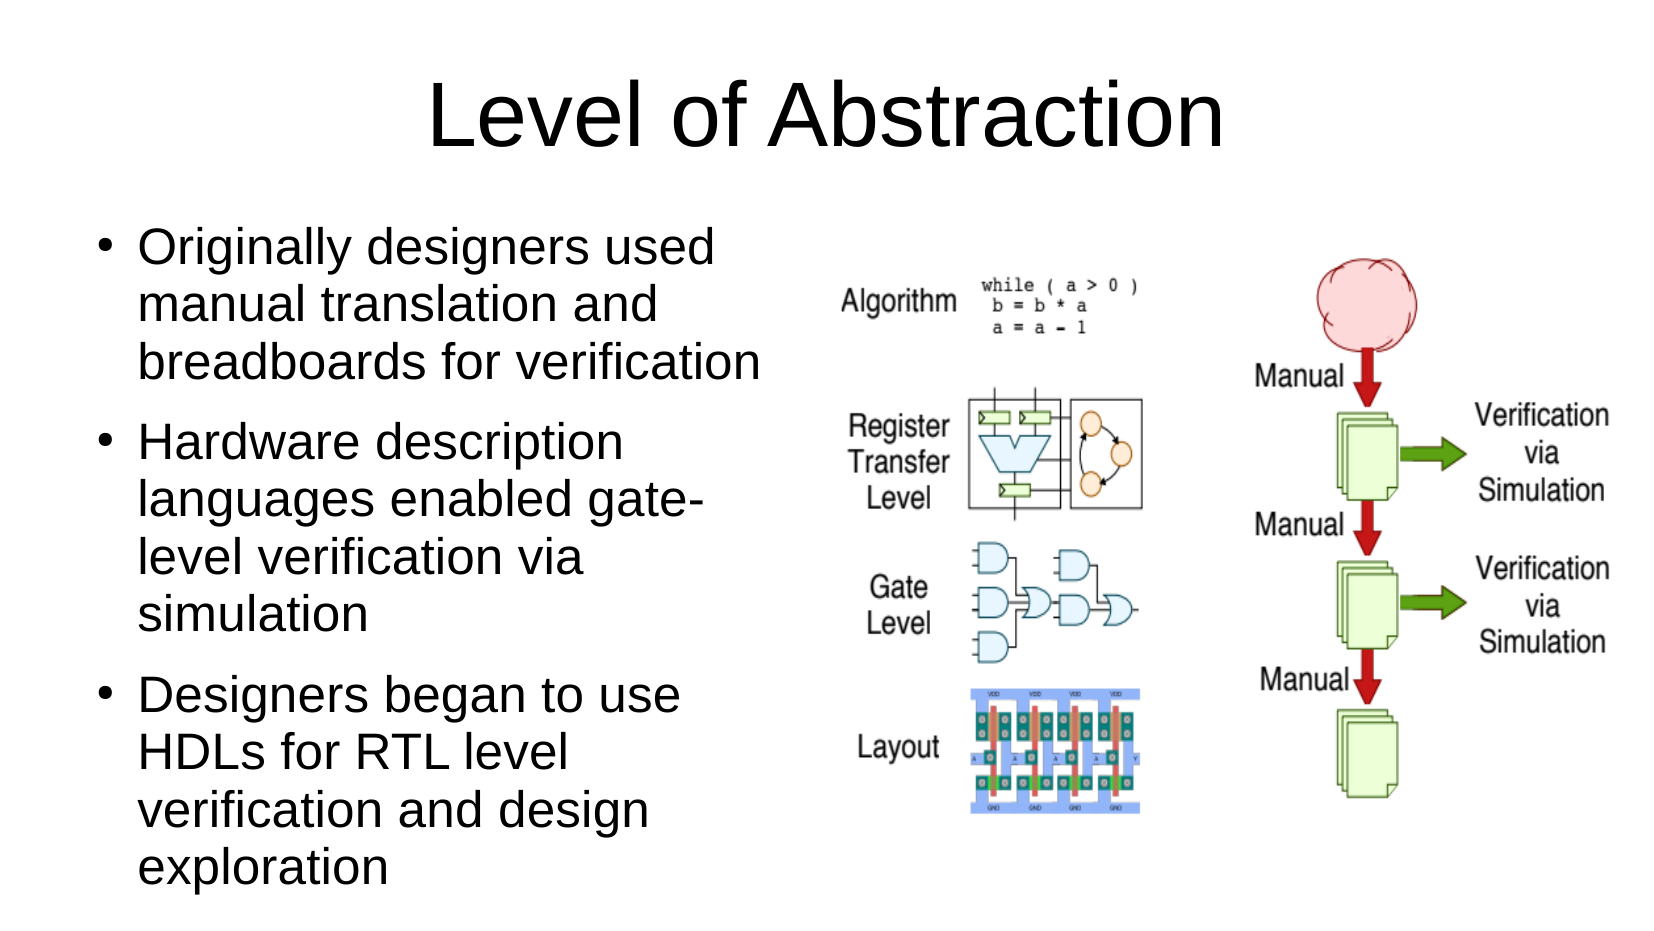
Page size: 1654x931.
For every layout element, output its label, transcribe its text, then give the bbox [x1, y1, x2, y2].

list Originally designers used manual translation and breadboards for verification Hardware description languages enabled gate-level verification via simulation Designers began to use HDLs for RTL level verification and design exploration [82, 217, 781, 901]
picture [838, 257, 1621, 826]
title Level of Abstraction [82, 37, 1571, 193]
